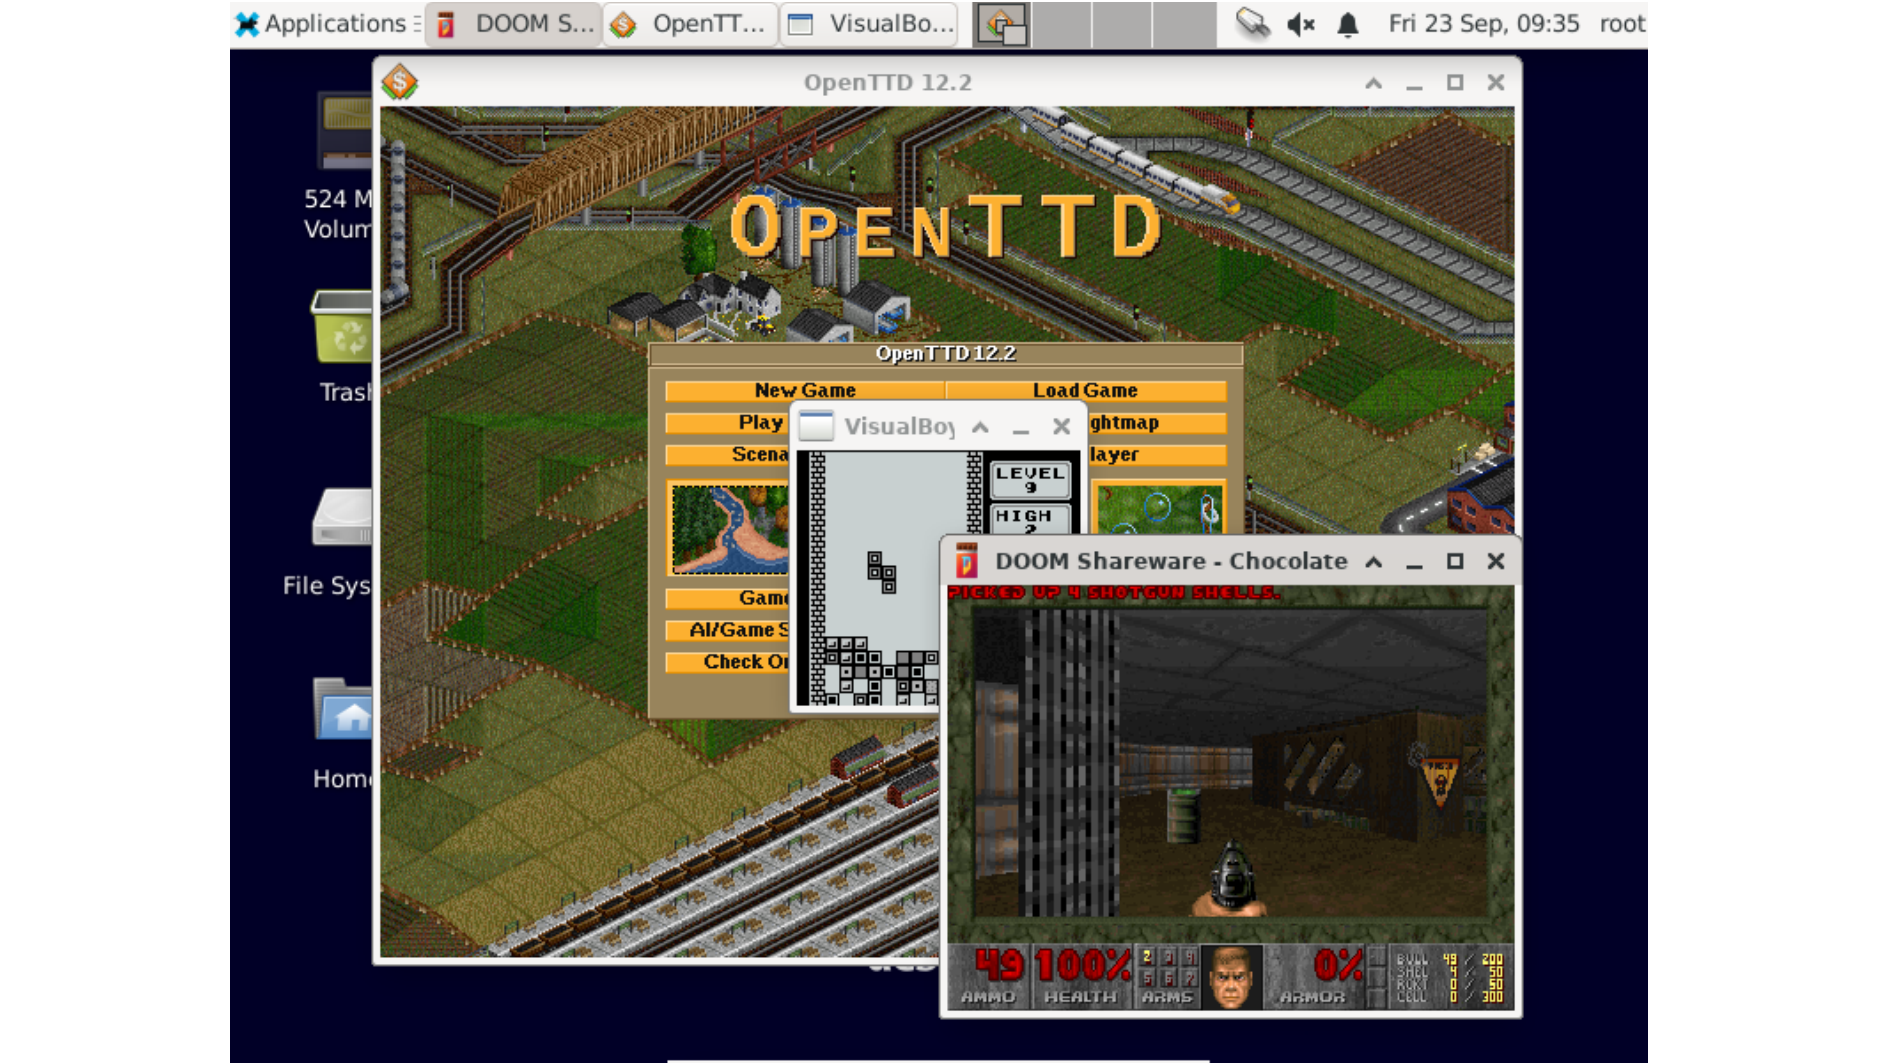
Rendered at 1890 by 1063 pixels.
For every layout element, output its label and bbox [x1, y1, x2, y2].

picture [230, 2, 1648, 1063]
